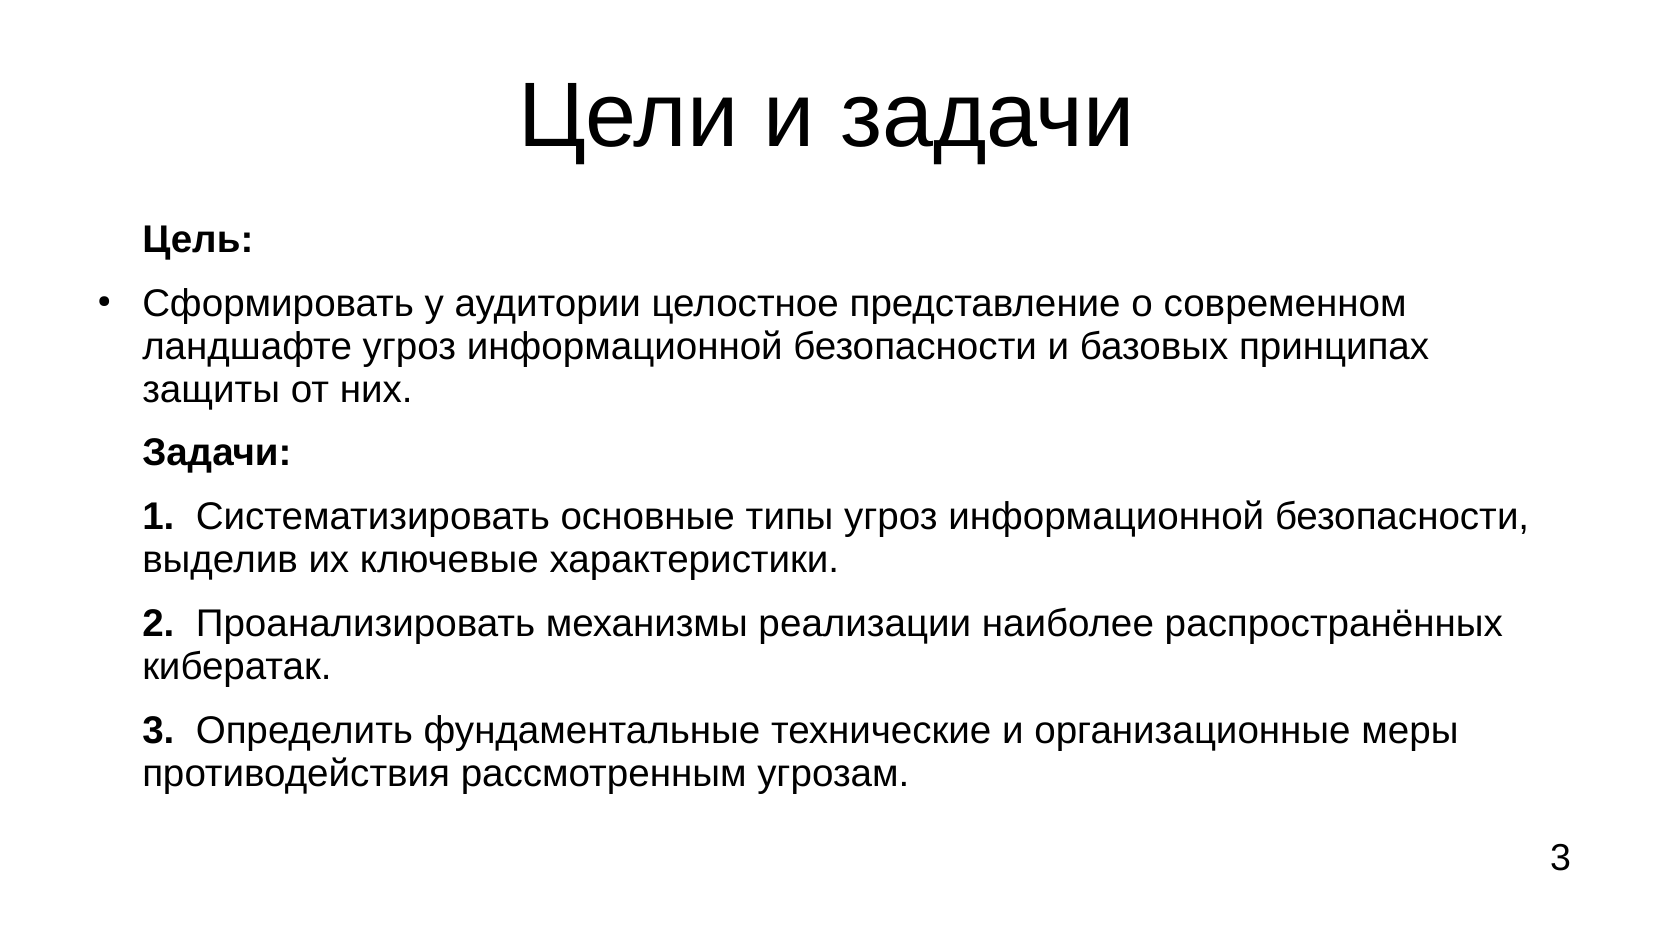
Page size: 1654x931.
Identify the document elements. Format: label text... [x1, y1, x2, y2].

list Цель: Сформировать у аудитории целостное представление о современном ландшафте угроз информационной безопасности и базовых принципах защиты от них. Задачи: 1. Систематизировать основные типы угроз информационной безопасности, выделив их ключевые характеристики. 2. Проанализировать механизмы реализации наиболее распространённых кибератак. 3. Определить фундаментальные технические и организационные меры противодействия рассмотренным угрозам. [82, 217, 1571, 798]
title Цели и задачи [82, 37, 1571, 193]
text_box 3 [1535, 828, 1586, 886]
